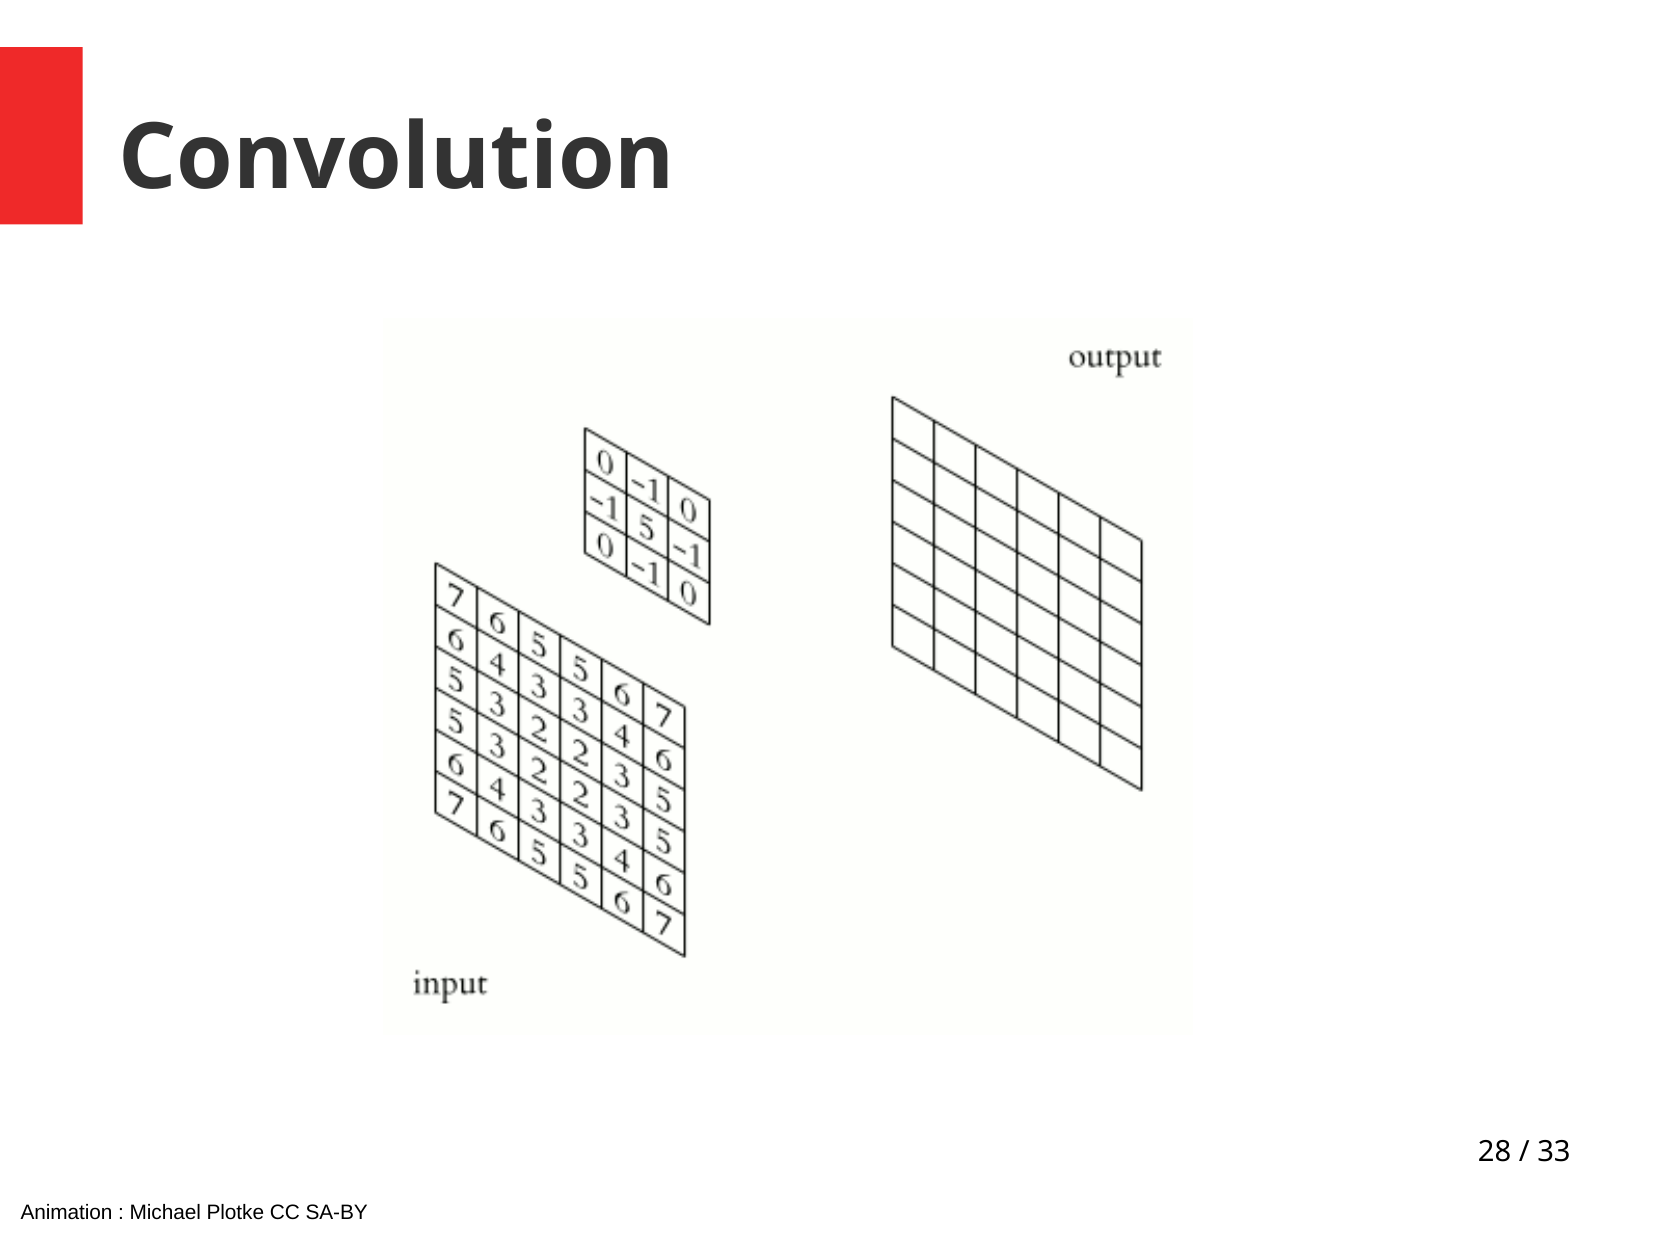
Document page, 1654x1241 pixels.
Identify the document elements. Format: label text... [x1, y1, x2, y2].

title Convolution [118, 49, 1571, 257]
picture [383, 318, 1193, 1035]
text_box Animation : Michael Plotke CC SA-BY [5, 1192, 383, 1232]
